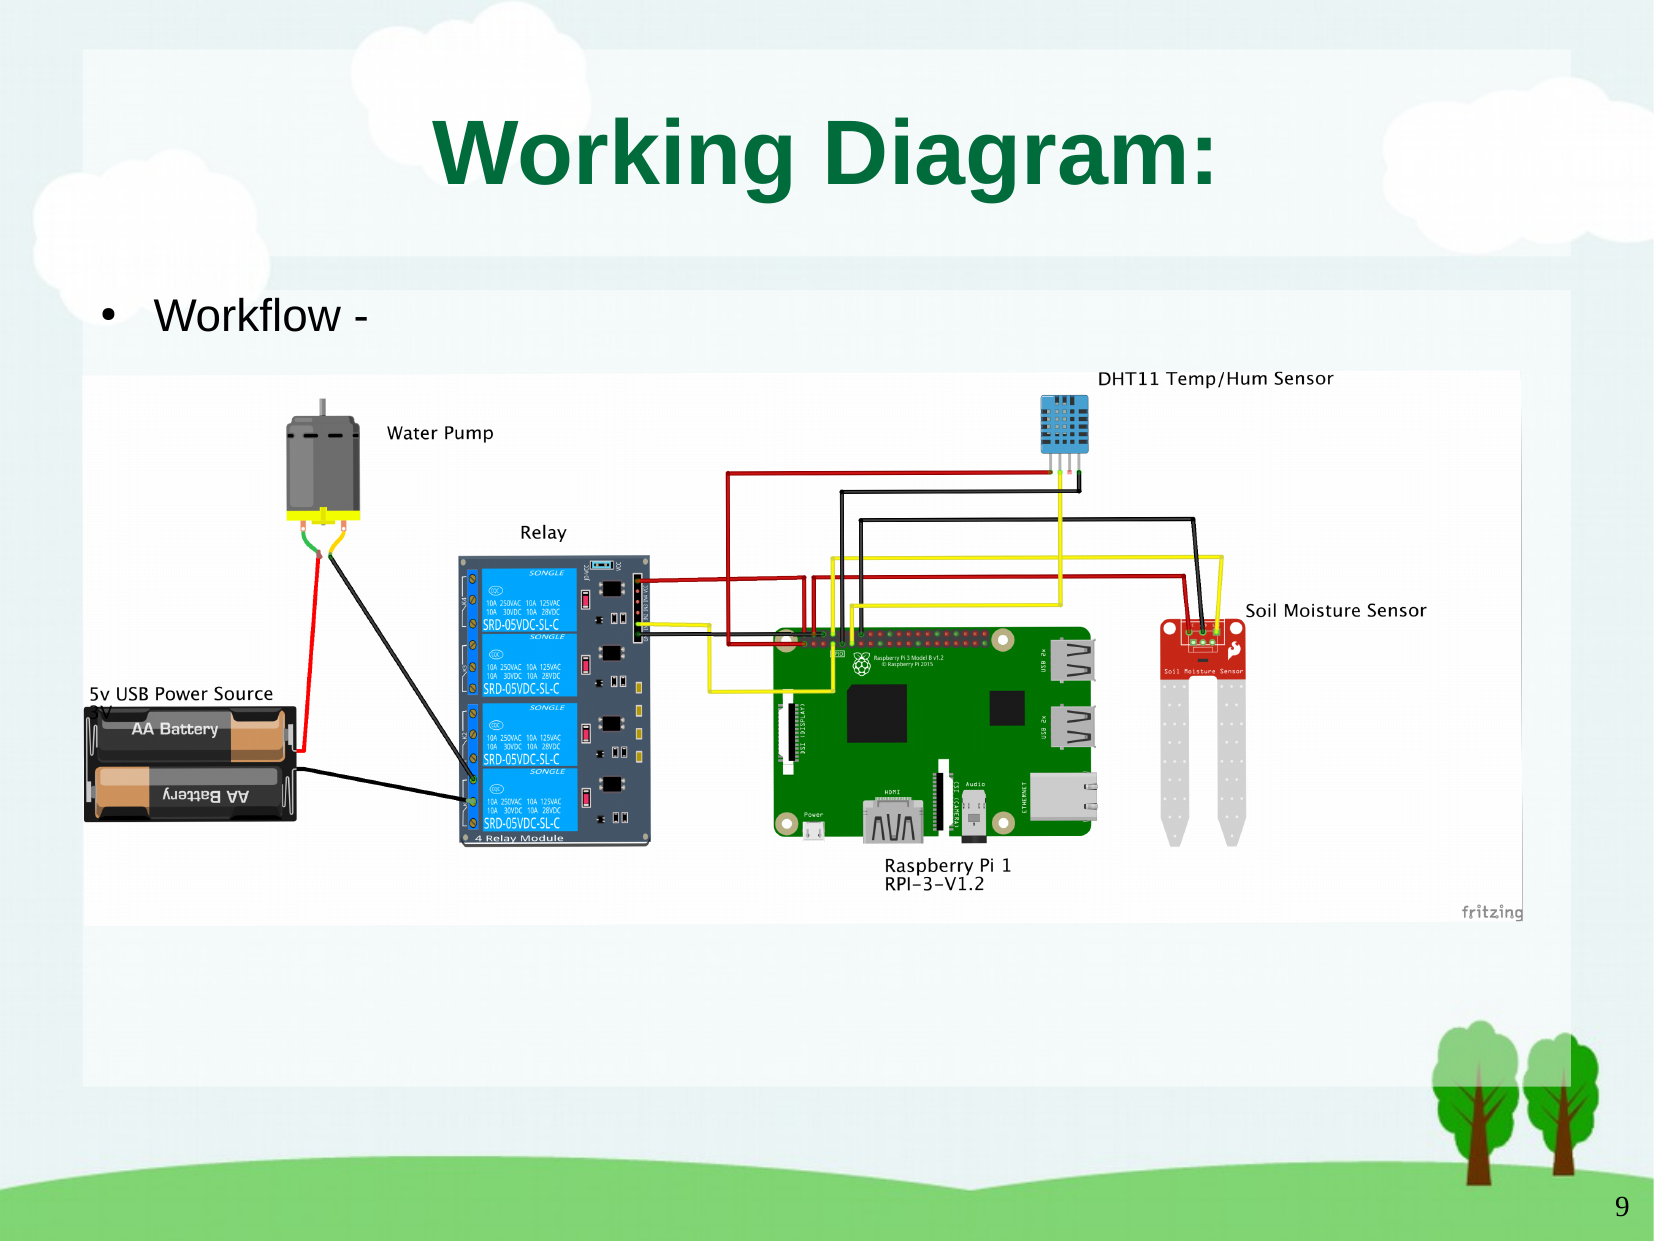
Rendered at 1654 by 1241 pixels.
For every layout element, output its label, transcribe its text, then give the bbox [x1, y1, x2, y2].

list Workflow - [82, 290, 1571, 1087]
title Working Diagram: [82, 49, 1571, 257]
picture [0, 0, 1654, 1241]
